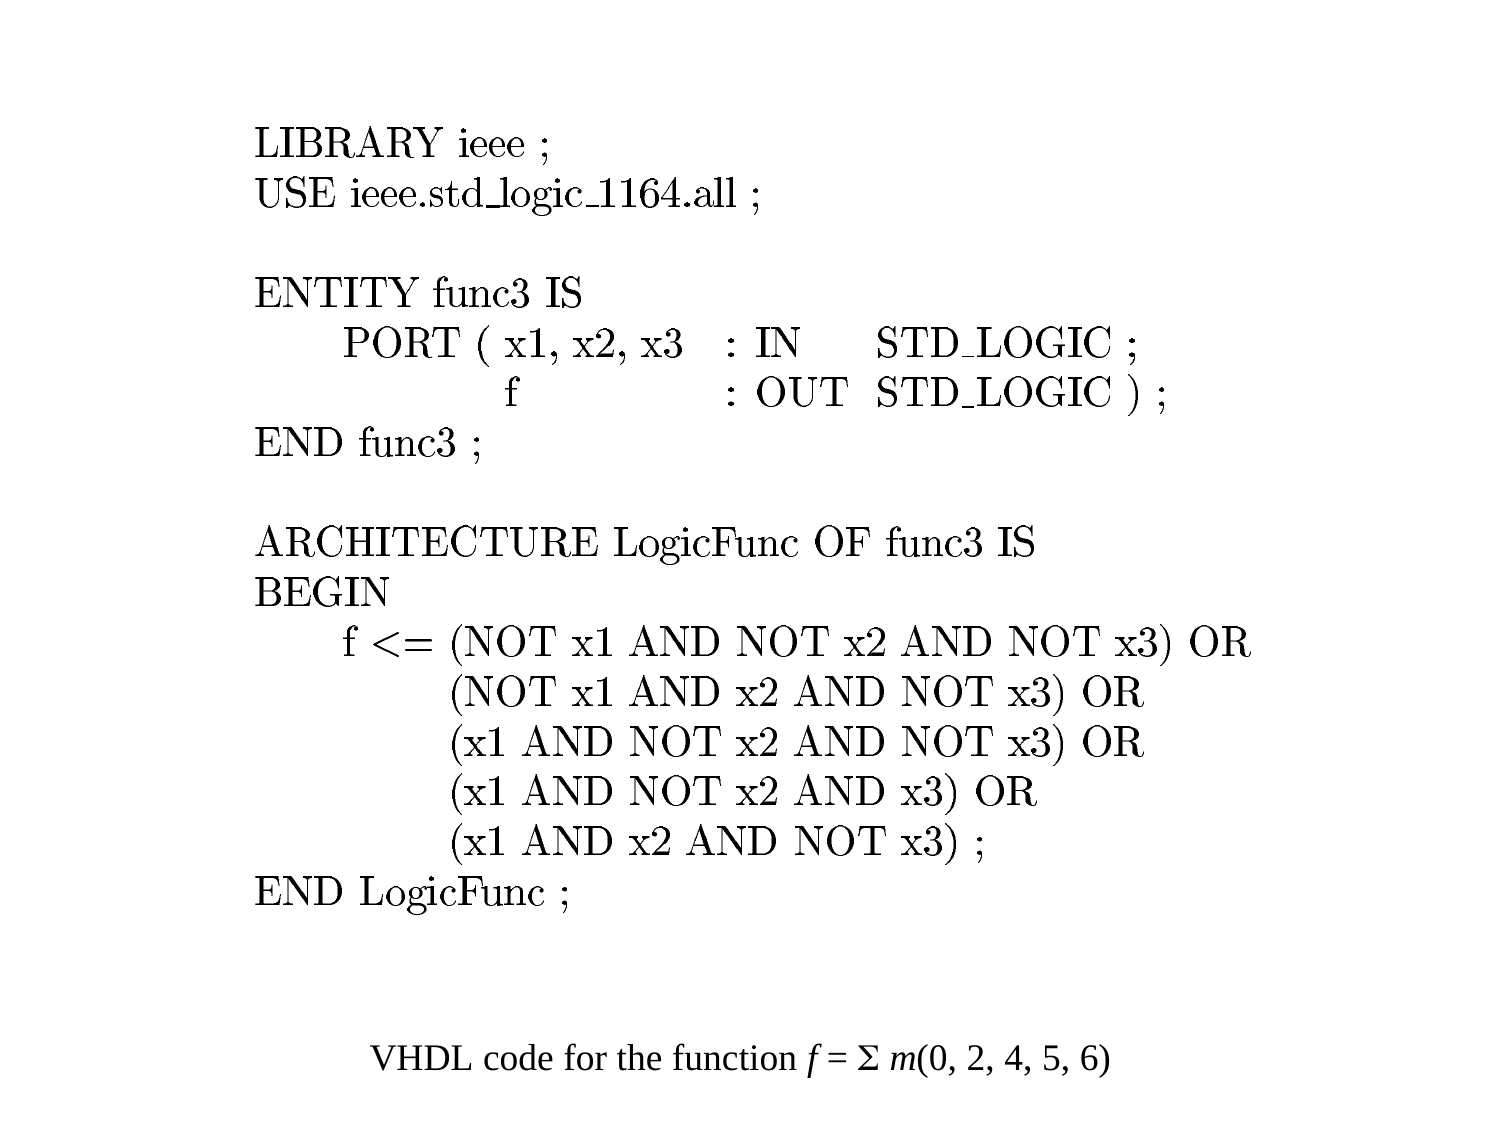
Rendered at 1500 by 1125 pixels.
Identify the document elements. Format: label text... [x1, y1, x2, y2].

text_box VHDL code for the function f =  m(0, 2, 4, 5, 6) [106, 1025, 1385, 1101]
picture [255, 126, 1252, 915]
